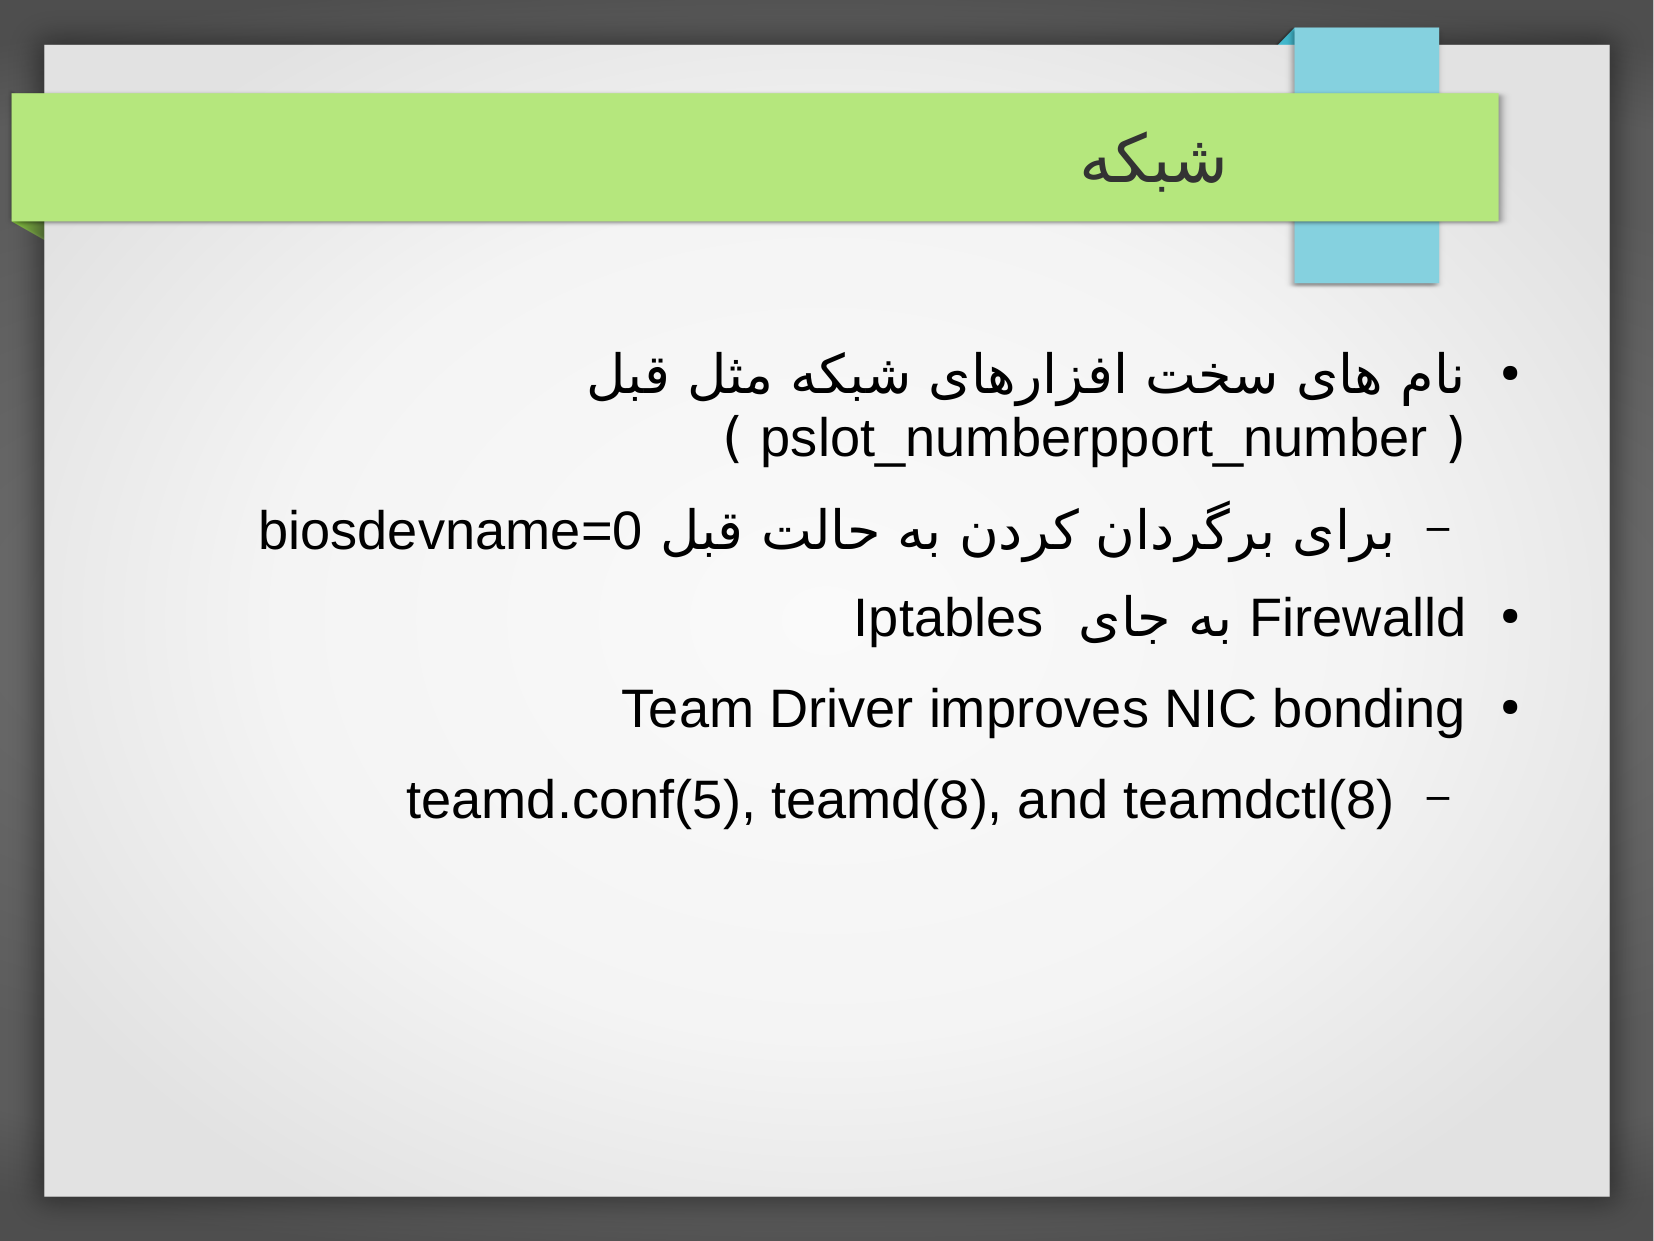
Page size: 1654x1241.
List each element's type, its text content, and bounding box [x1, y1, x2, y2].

picture [0, 0, 1654, 1241]
list نام های سخت افزارهای شبکه مثل قبل ( pslot_numberpport_number ) برای برگردان کردن به حالت قبل biosdevname=0 Firewalld به جای Iptables Team Driver improves NIC bonding teamd.conf(5), teamd(8), and teamdctl(8) [82, 343, 1538, 1063]
title شبکه [70, 106, 1229, 213]
